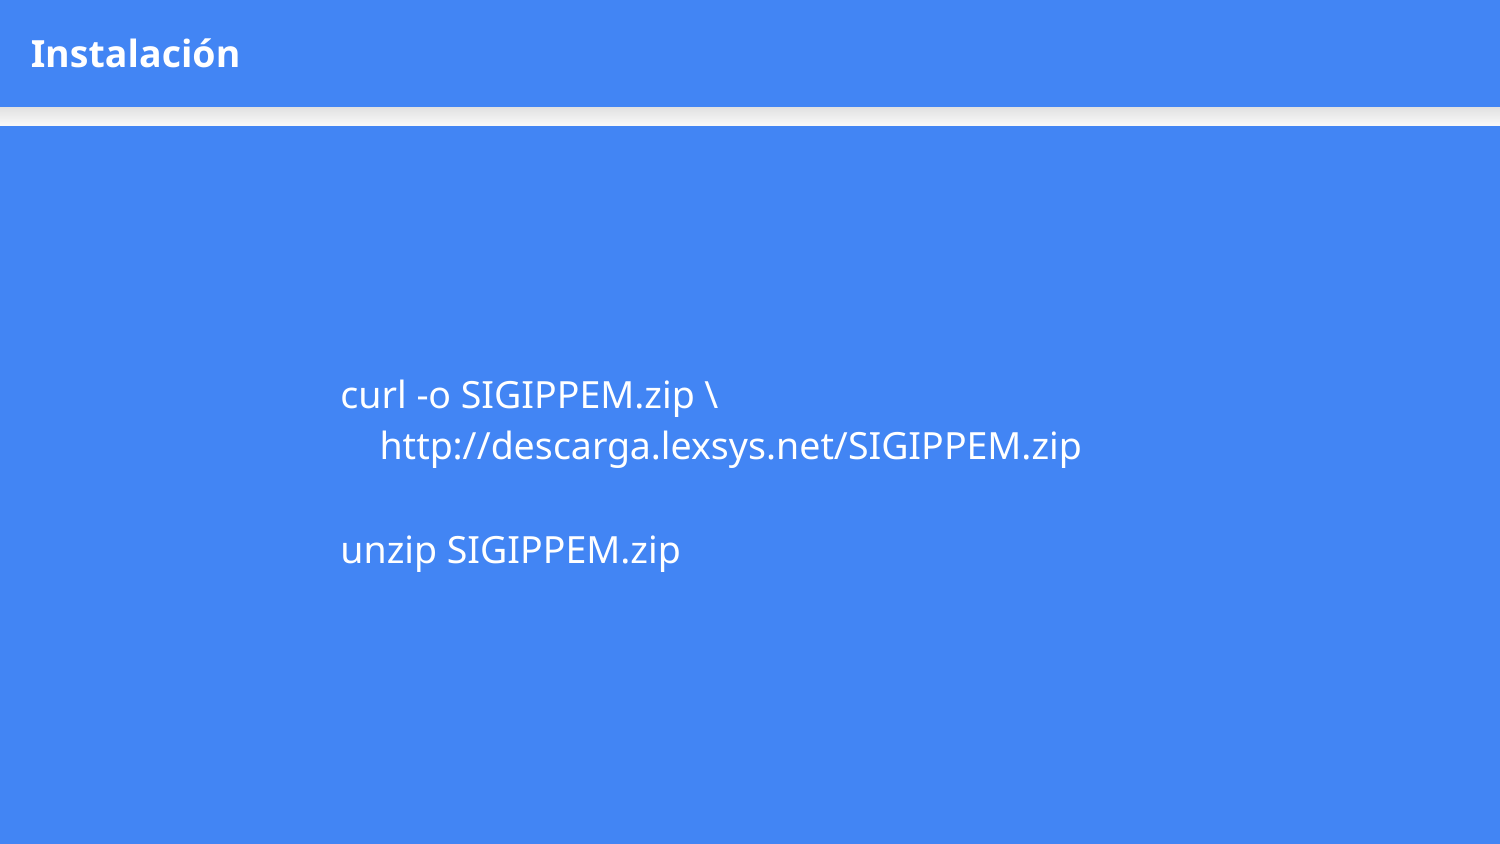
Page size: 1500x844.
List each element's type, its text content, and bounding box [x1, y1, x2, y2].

text_box curl -o SIGIPPEM.zip \ http://descarga.lexsys.net/SIGIPPEM.zip unzip SIGIPPEM.zip [325, 348, 1347, 727]
text_box Instalación [16, 2, 1464, 102]
